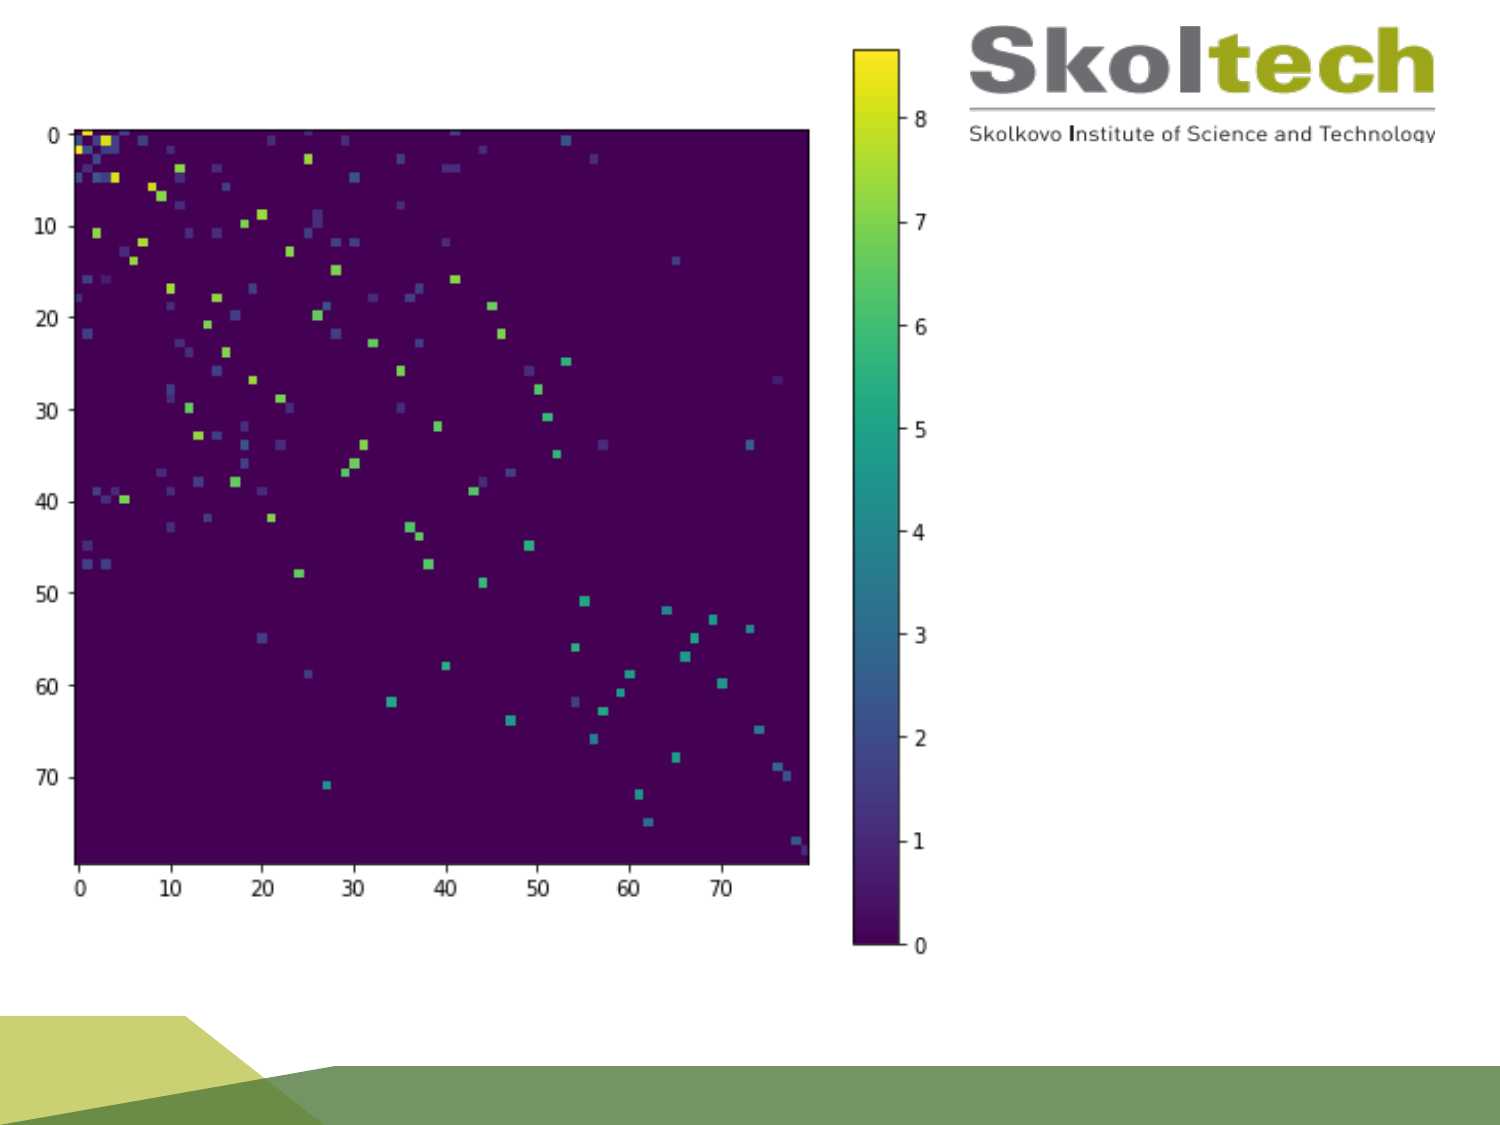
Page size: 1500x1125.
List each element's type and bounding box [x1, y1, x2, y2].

picture [15, 29, 958, 976]
